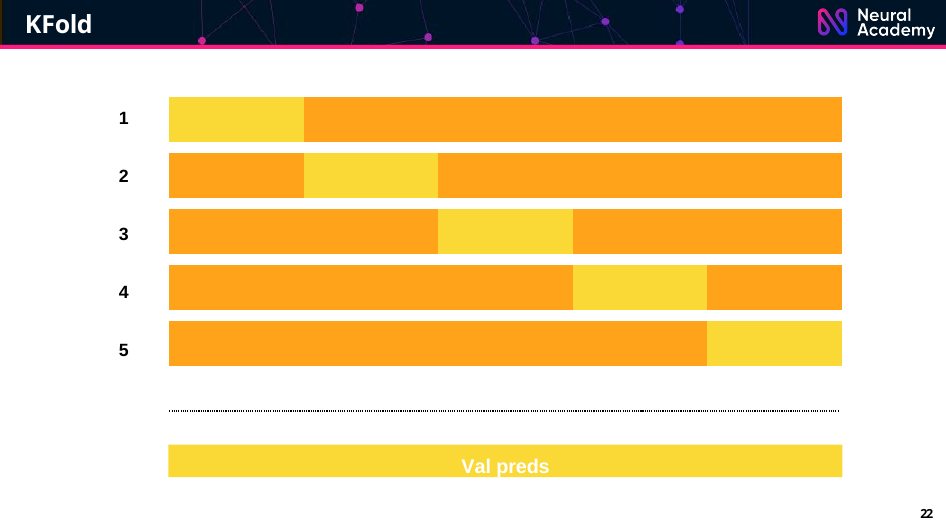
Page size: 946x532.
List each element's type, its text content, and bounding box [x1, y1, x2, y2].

table_cell [169, 153, 304, 198]
slide_number <number> [914, 504, 943, 532]
table_cell [573, 209, 842, 254]
table_cell [438, 209, 573, 254]
text_box 1 2 3 4 5 [116, 104, 131, 360]
table_cell [707, 265, 842, 310]
table_header [304, 97, 842, 142]
picture [0, 0, 946, 49]
table_cell [169, 209, 438, 254]
text_box KFold [22, 6, 103, 39]
table_cell [438, 153, 842, 198]
table_header [169, 97, 304, 142]
table_cell [304, 153, 438, 198]
table_cell [169, 265, 573, 310]
table_cell [573, 265, 707, 310]
table_cell [707, 321, 842, 366]
table_cell [169, 321, 707, 366]
